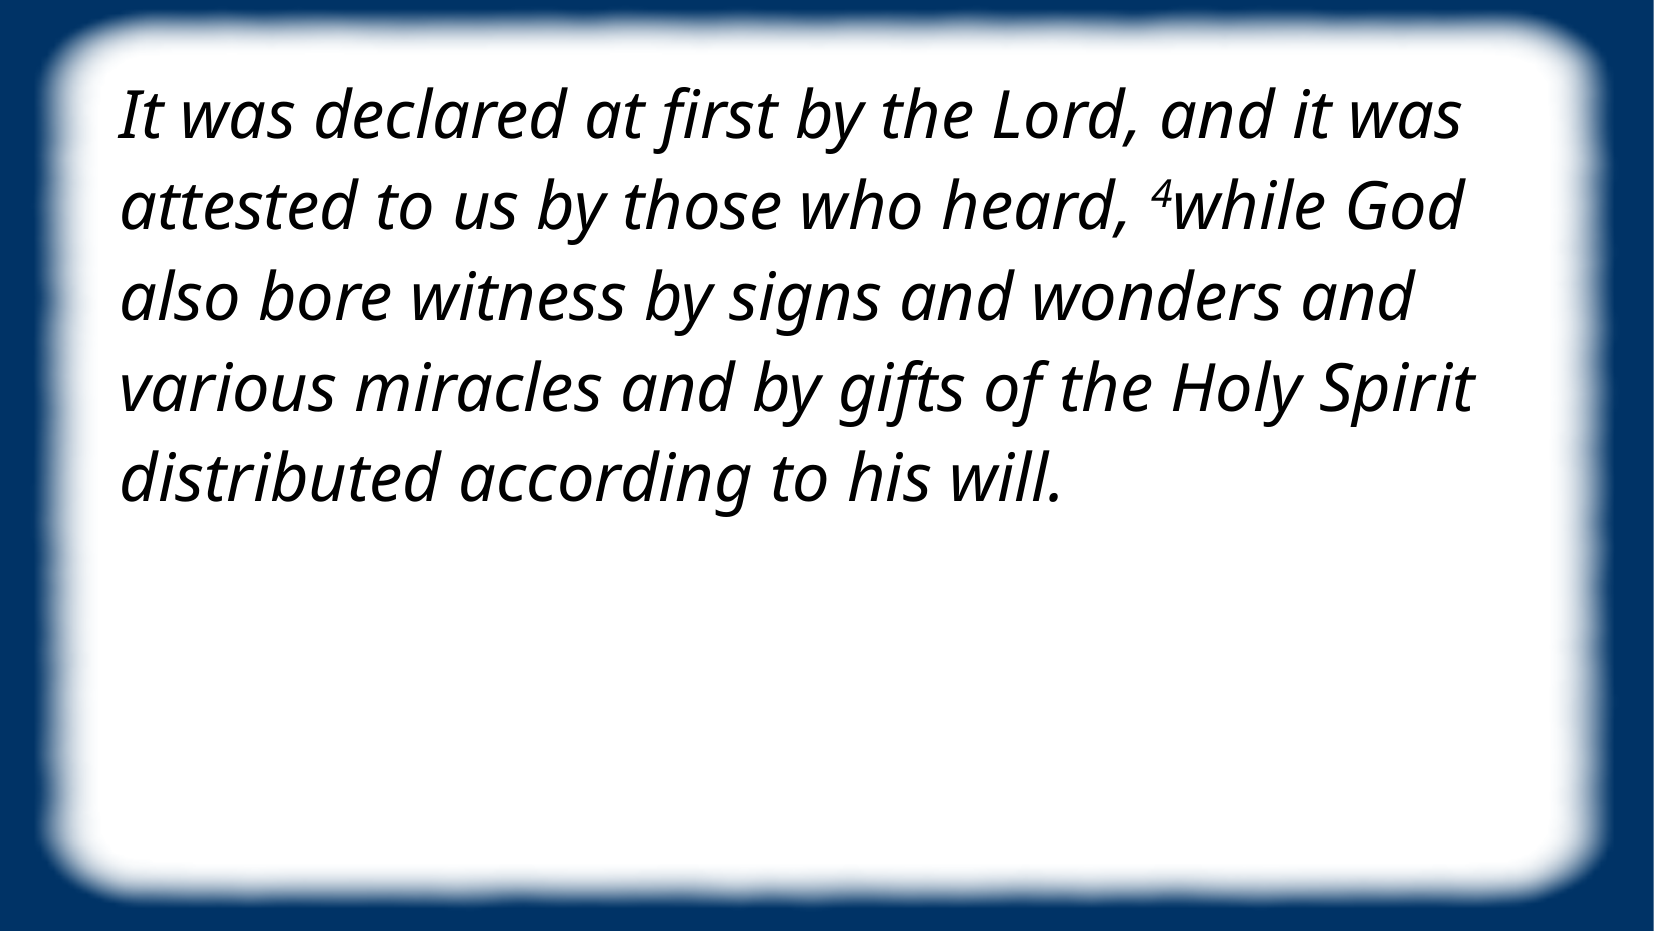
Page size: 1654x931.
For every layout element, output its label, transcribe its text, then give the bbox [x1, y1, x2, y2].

picture [0, 0, 1654, 931]
text_box It was declared at first by the Lord, and it was attested to us by those who heard, 4while God also bore witness by signs and wonders and various miracles and by gifts of the Holy Spirit distributed according to his will. [105, 60, 1546, 519]
